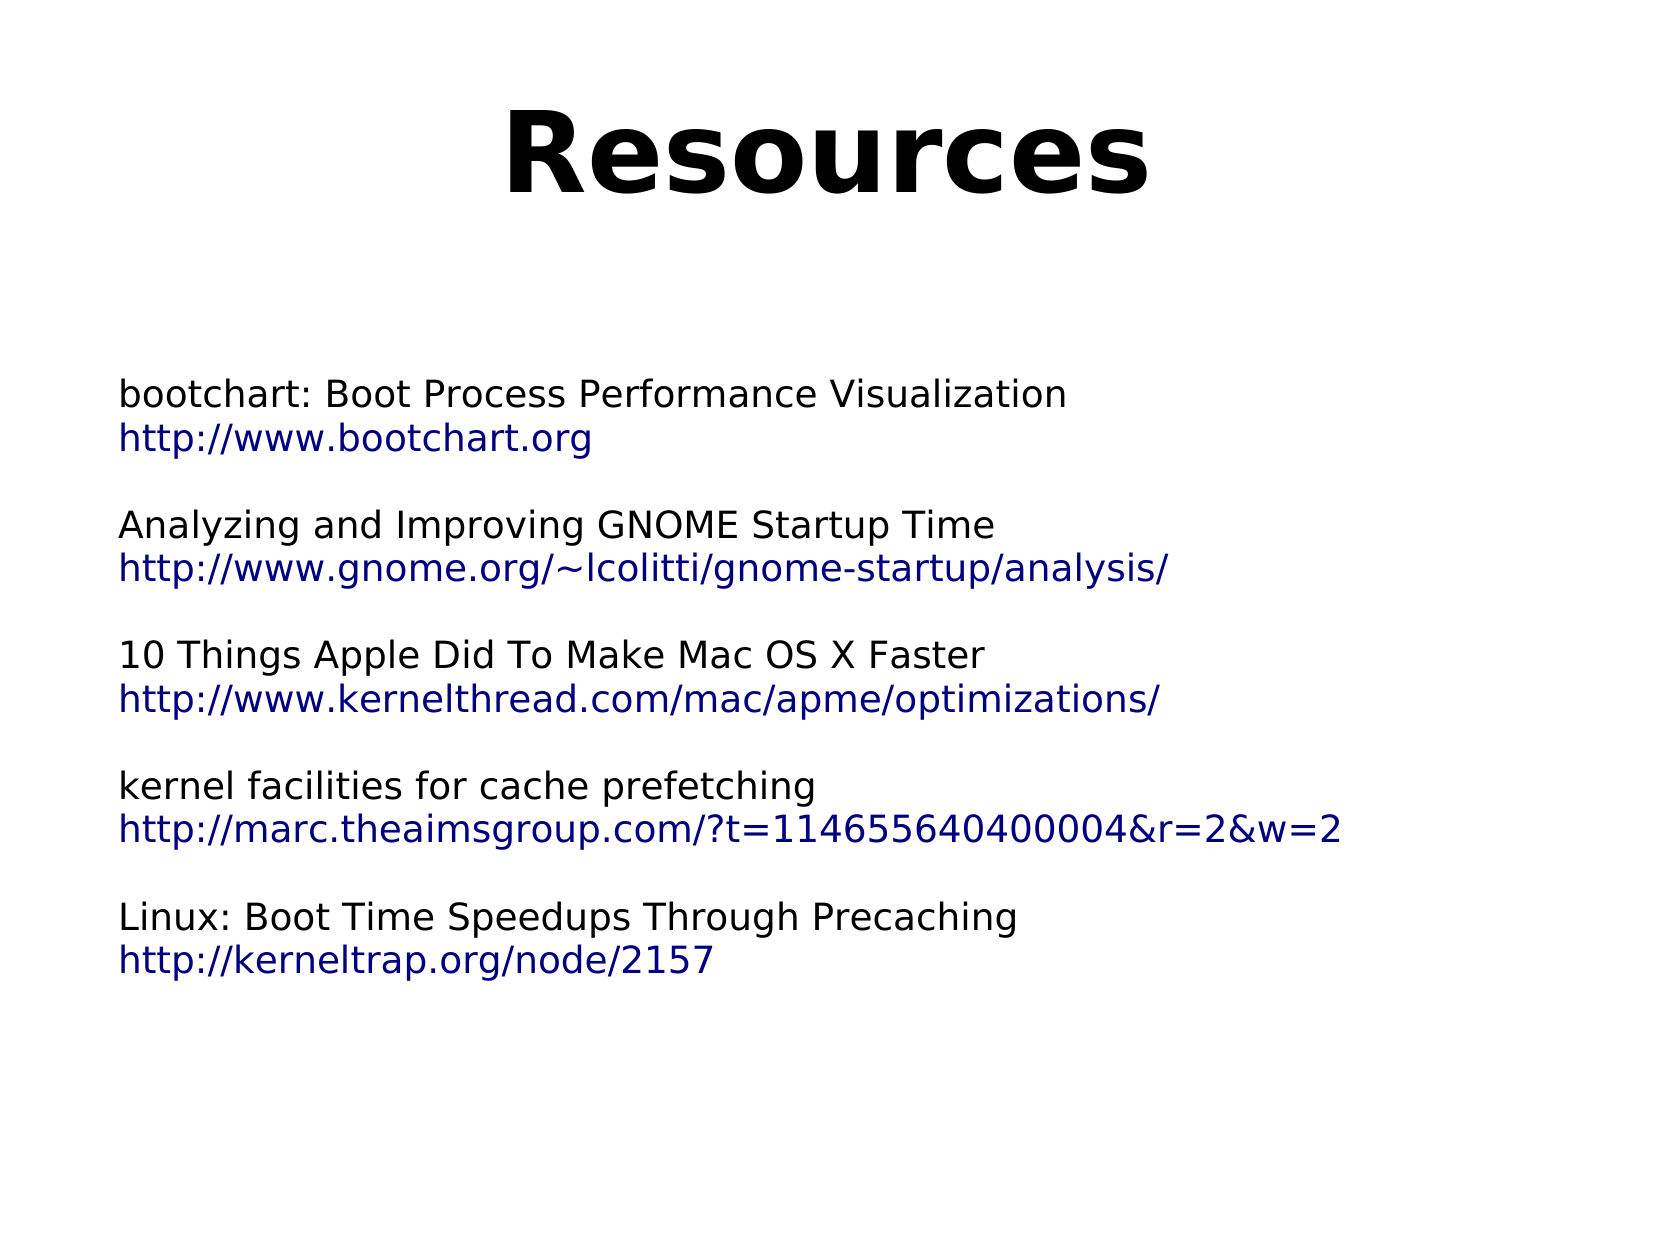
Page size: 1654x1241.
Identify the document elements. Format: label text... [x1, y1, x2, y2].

title Resources [82, 49, 1571, 257]
subtitle bootchart: Boot Process Performance Visualization http://www.bootchart.org Analyzing and Improving GNOME Startup Time http://www.gnome.org/~lcolitti/gnome-startup/analysis/ 10 Things Apple Did To Make Mac OS X Faster http://www.kernelthread.com/mac/apme/optimizations/ kernel facilities for cache prefetching http://marc.theaimsgroup.com/?t=114655640400004&r=2&w=2 Linux: Boot Time Speedups Through Precaching http://kerneltrap.org/node/2157 [82, 263, 1571, 1136]
